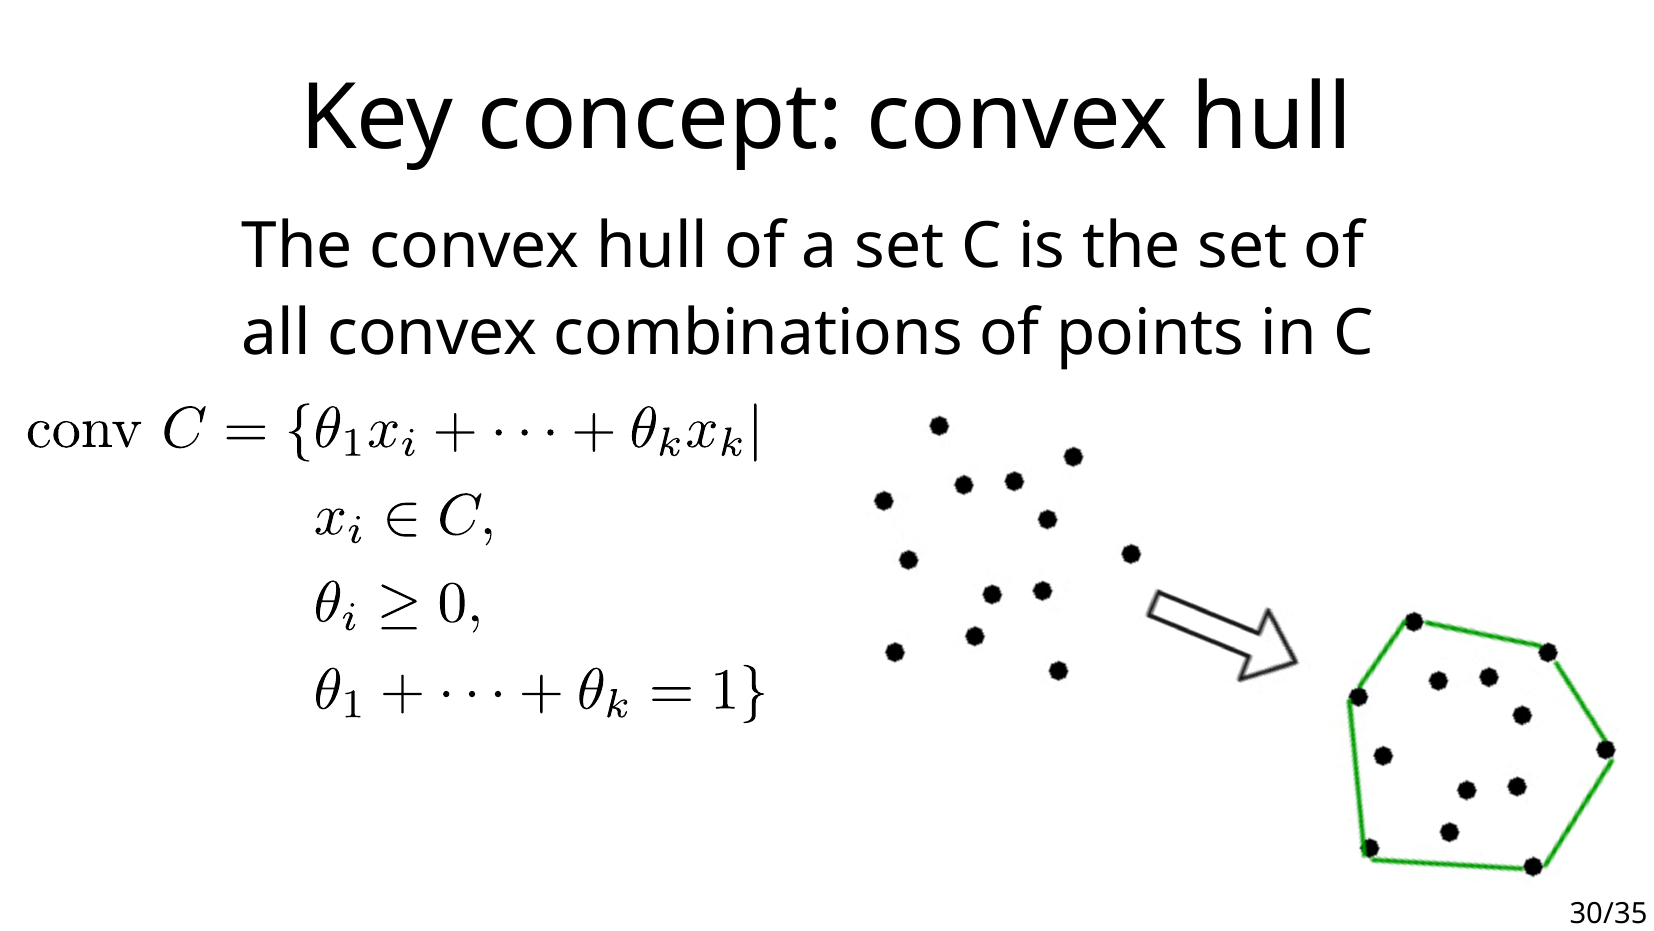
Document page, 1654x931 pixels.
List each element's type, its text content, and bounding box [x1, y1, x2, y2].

title Key concept: convex hull [82, 1, 1571, 226]
text_box [25, 403, 769, 724]
picture [816, 381, 1648, 931]
list The convex hull of a set C is the set of all convex combinations of points in C [241, 198, 1448, 374]
